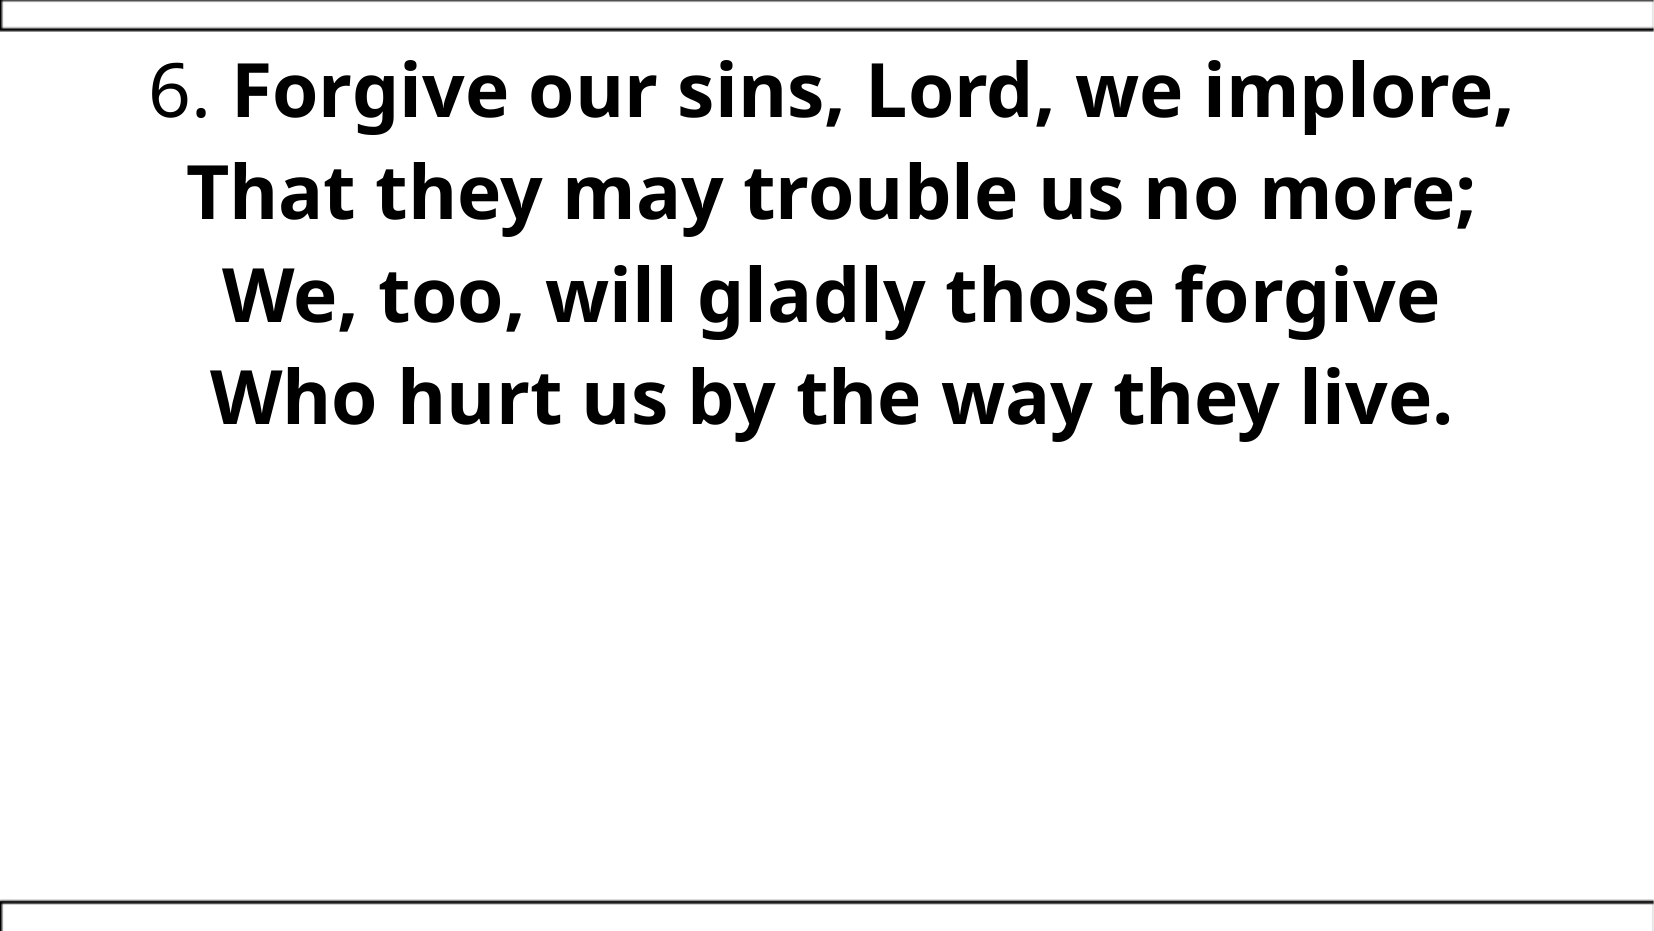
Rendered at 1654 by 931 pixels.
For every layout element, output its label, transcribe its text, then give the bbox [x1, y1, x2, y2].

text_box 6. Forgive our sins, Lord, we implore, That they may trouble us no more; We, too, will gladly those forgive Who hurt us by the way they live. [90, 30, 1576, 445]
picture [0, 0, 1654, 931]
